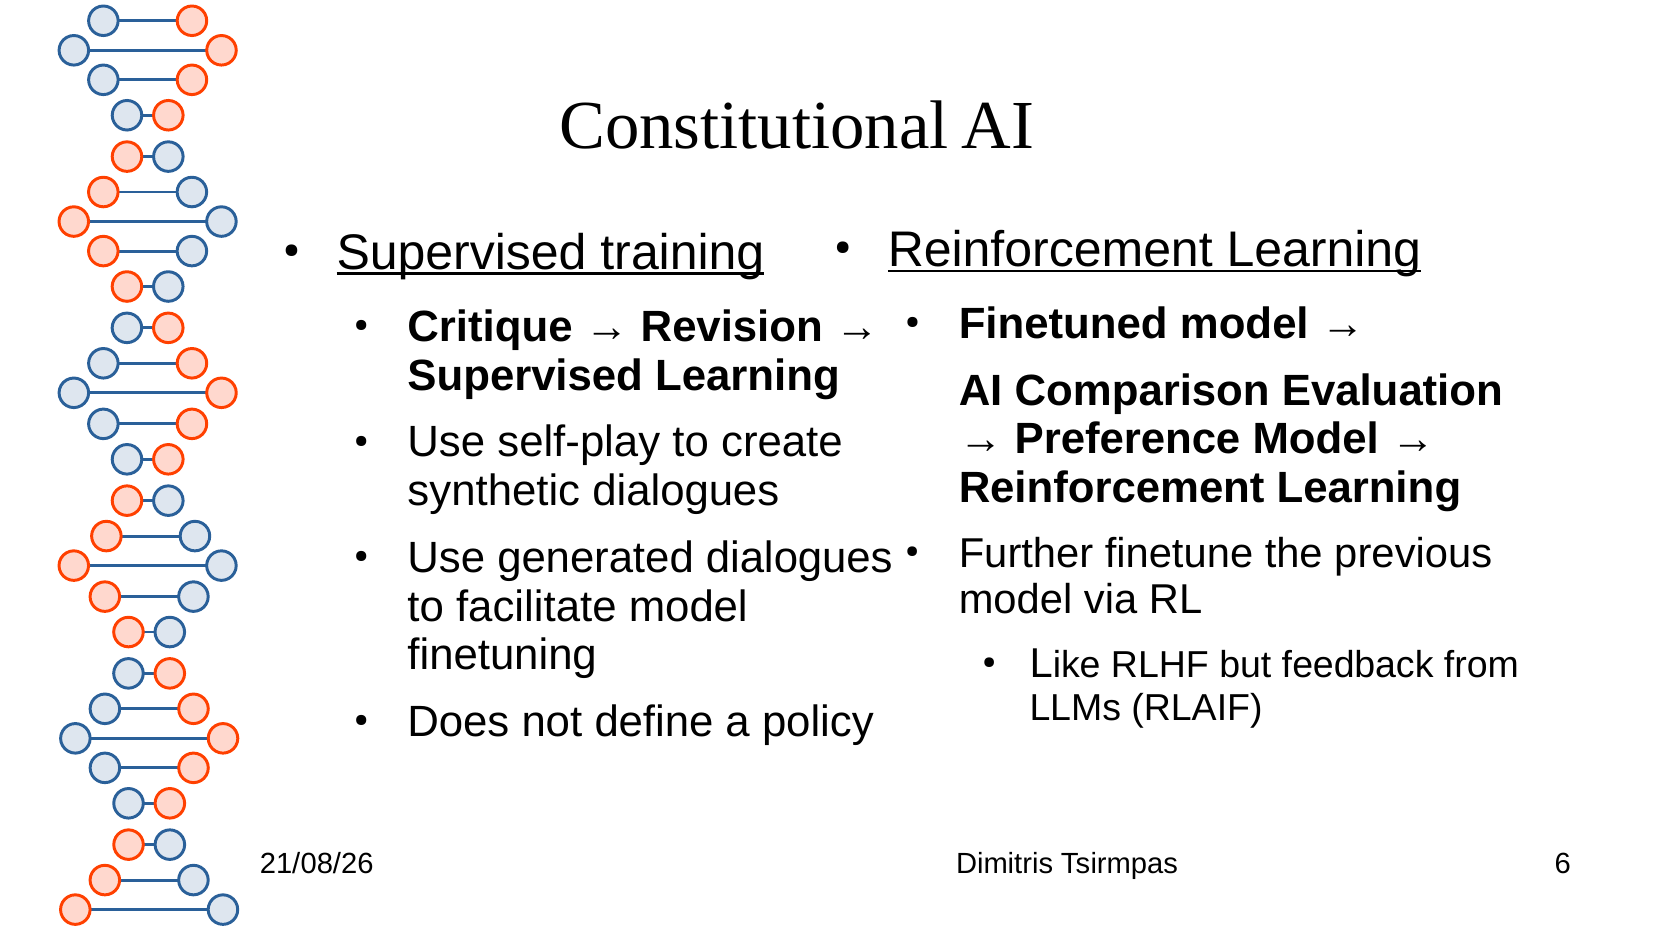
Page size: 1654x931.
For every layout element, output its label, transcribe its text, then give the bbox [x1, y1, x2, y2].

list Reinforcement Learning Finetuned model → AI Comparison Evaluation → Preference Model → Reinforcement Learning Further finetune the previous model via RL Like RLHF but feedback from LLMs (RLAIF) [817, 221, 1538, 813]
list Supervised training Critique → Revision → Supervised Learning Use self-play to create synthetic dialogues Use generated dialogues to facilitate model finetuning Does not define a policy [265, 224, 817, 764]
title Constitutional AI [88, 73, 1506, 178]
